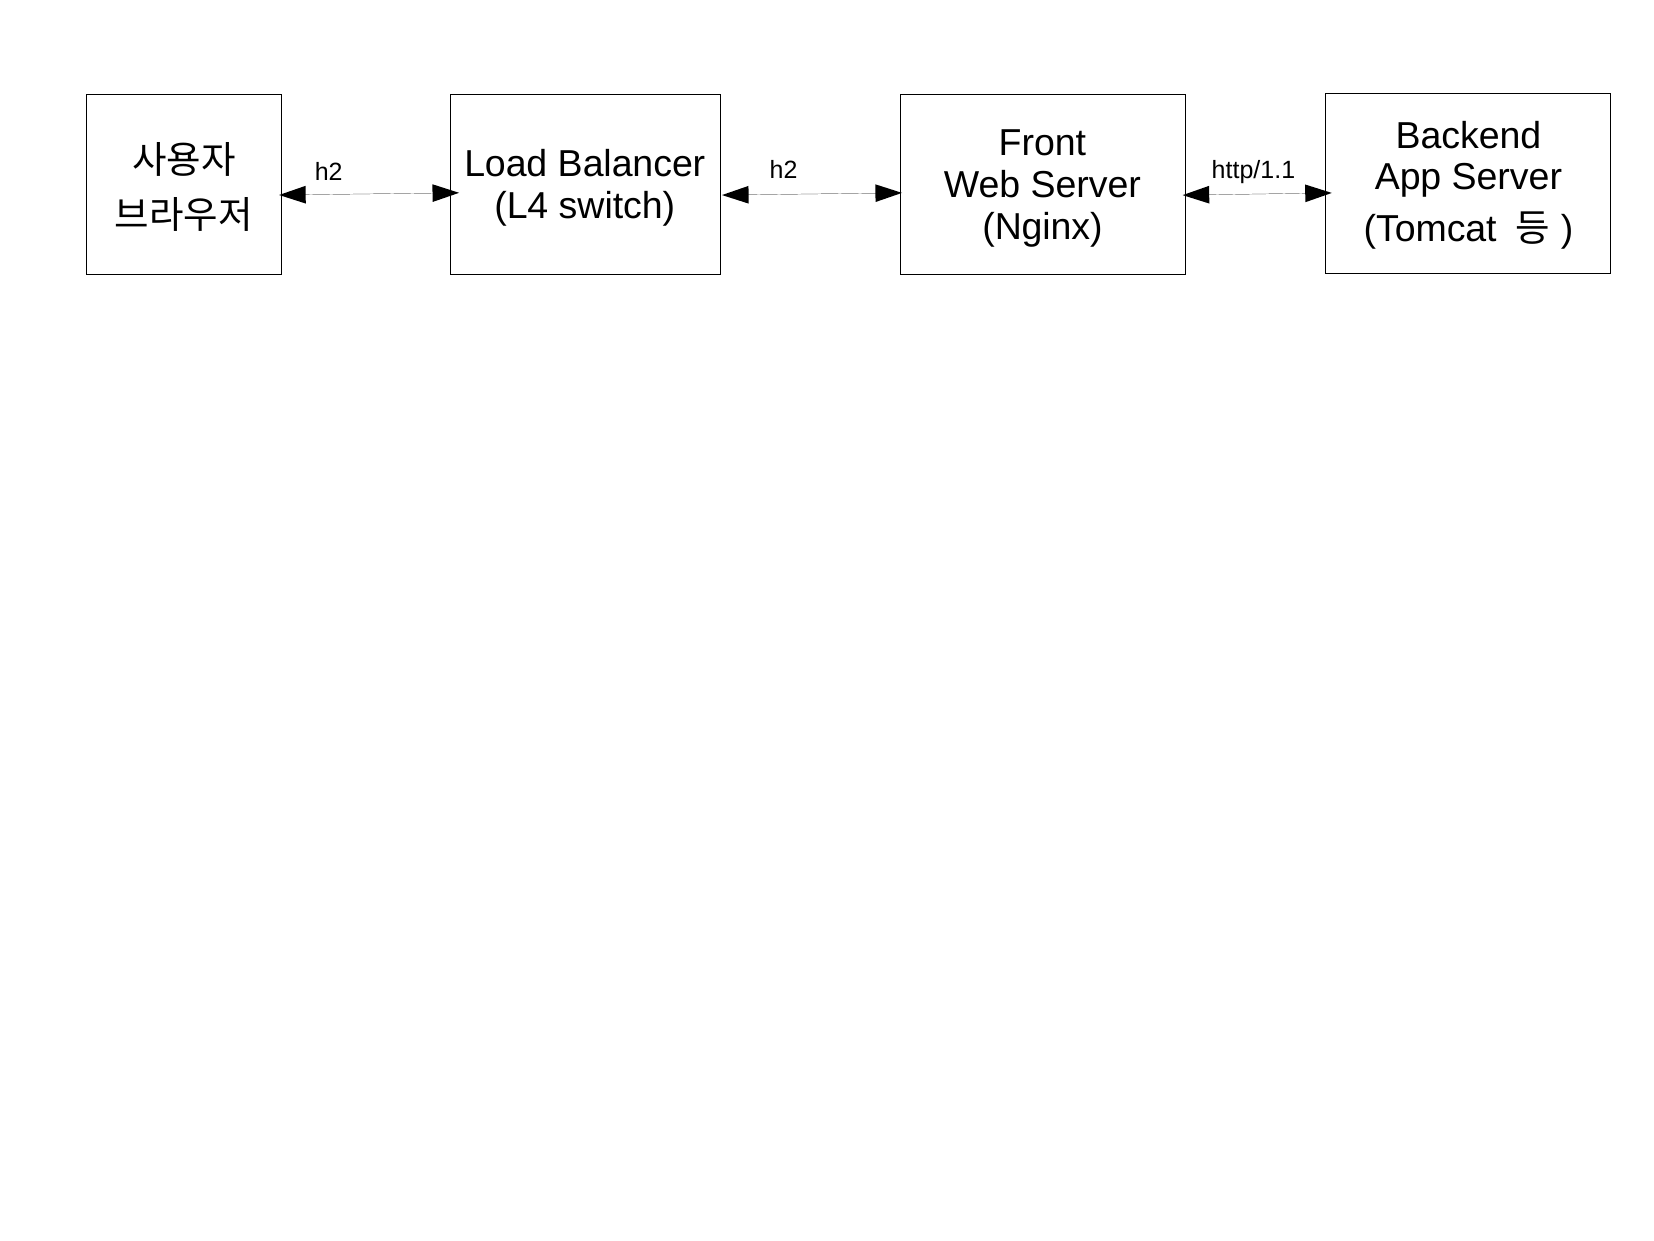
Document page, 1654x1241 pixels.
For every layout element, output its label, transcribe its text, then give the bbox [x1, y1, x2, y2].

text_box http/1.1 [1196, 120, 1325, 192]
text_box h2 [754, 148, 900, 192]
text_box Backend App Server (Tomcat 등) [1325, 93, 1611, 274]
text_box Load Balancer (L4 switch) [450, 94, 721, 275]
text_box h2 [300, 150, 466, 193]
text_box Front Web Server (Nginx) [900, 94, 1186, 275]
text_box 사용자 브라우저 [86, 94, 282, 275]
